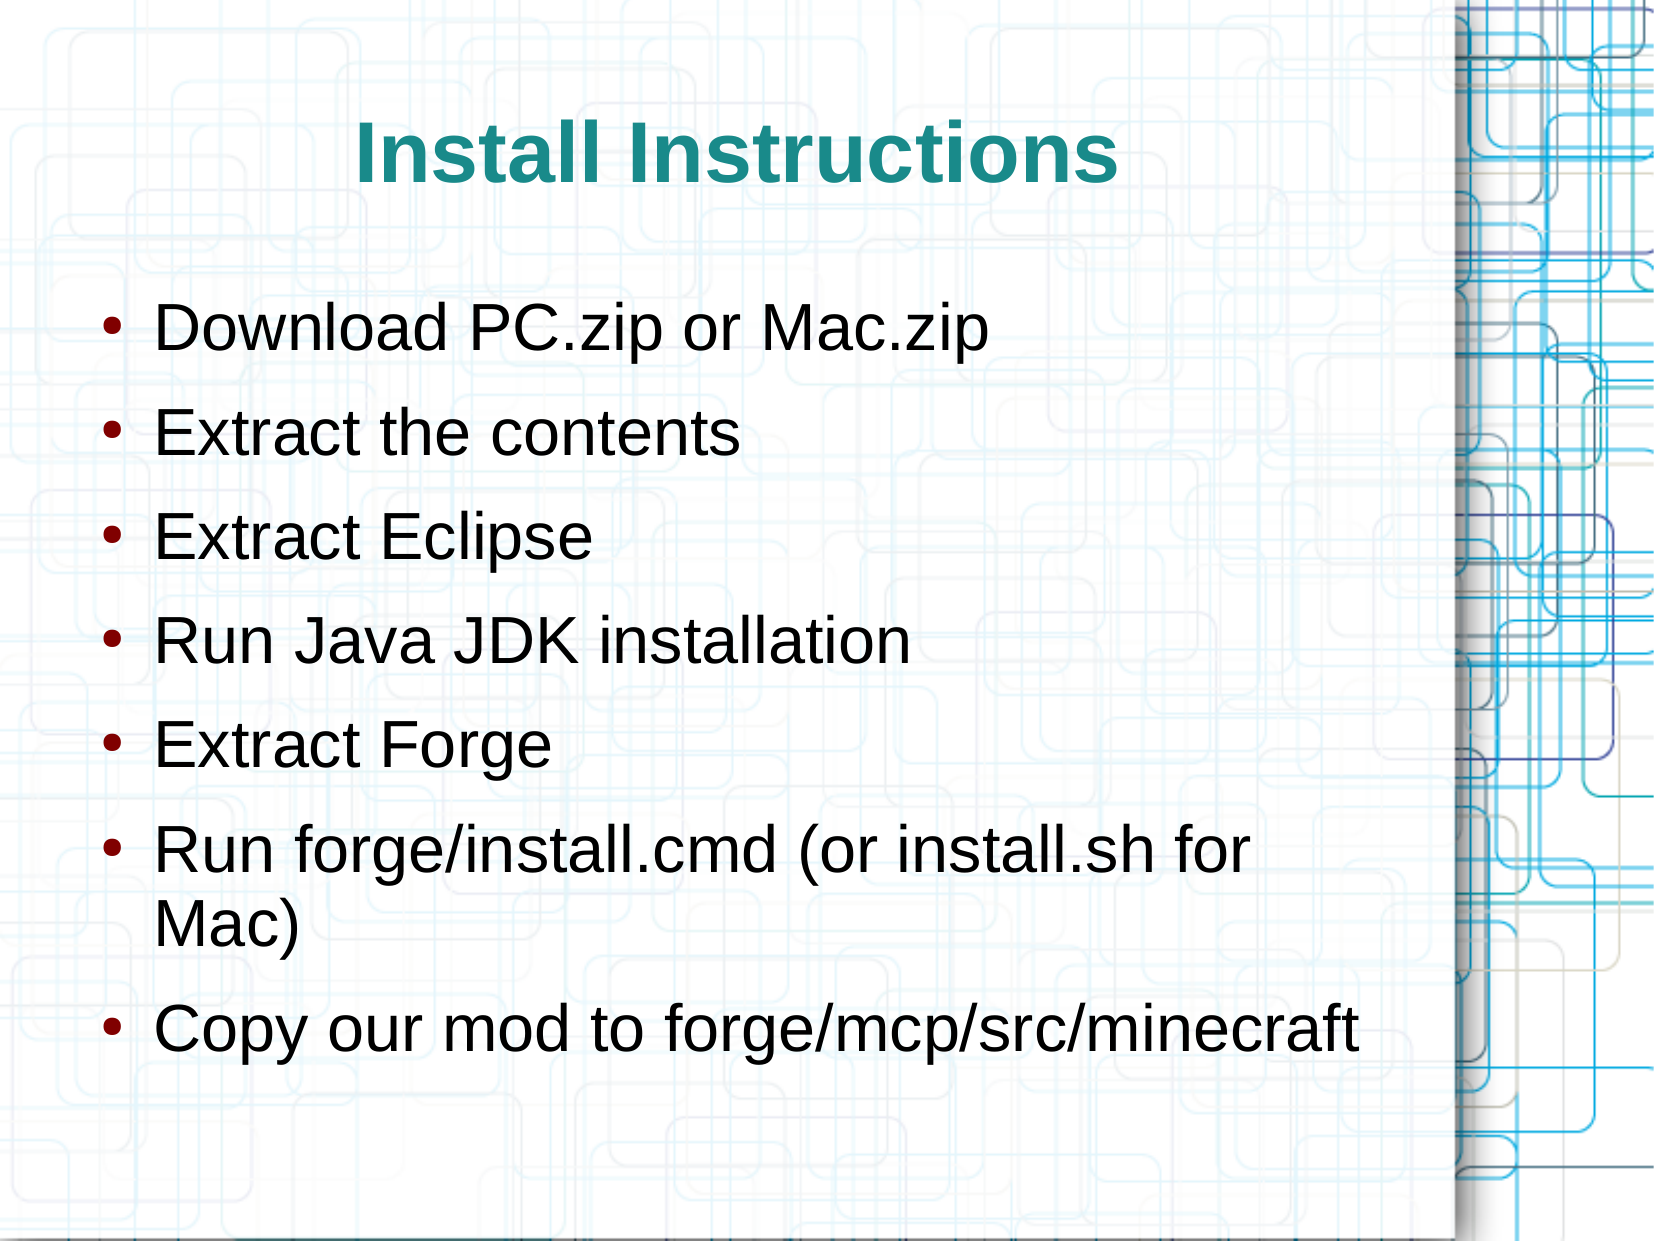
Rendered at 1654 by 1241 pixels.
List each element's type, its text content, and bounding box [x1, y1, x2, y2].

picture [0, 0, 1654, 1241]
title Install Instructions [59, 49, 1418, 257]
list Download PC.zip or Mac.zip Extract the contents Extract Eclipse Run Java JDK installation Extract Forge Run forge/install.cmd (or install.sh for Mac) Copy our mod to forge/mcp/src/minecraft [82, 290, 1418, 1066]
